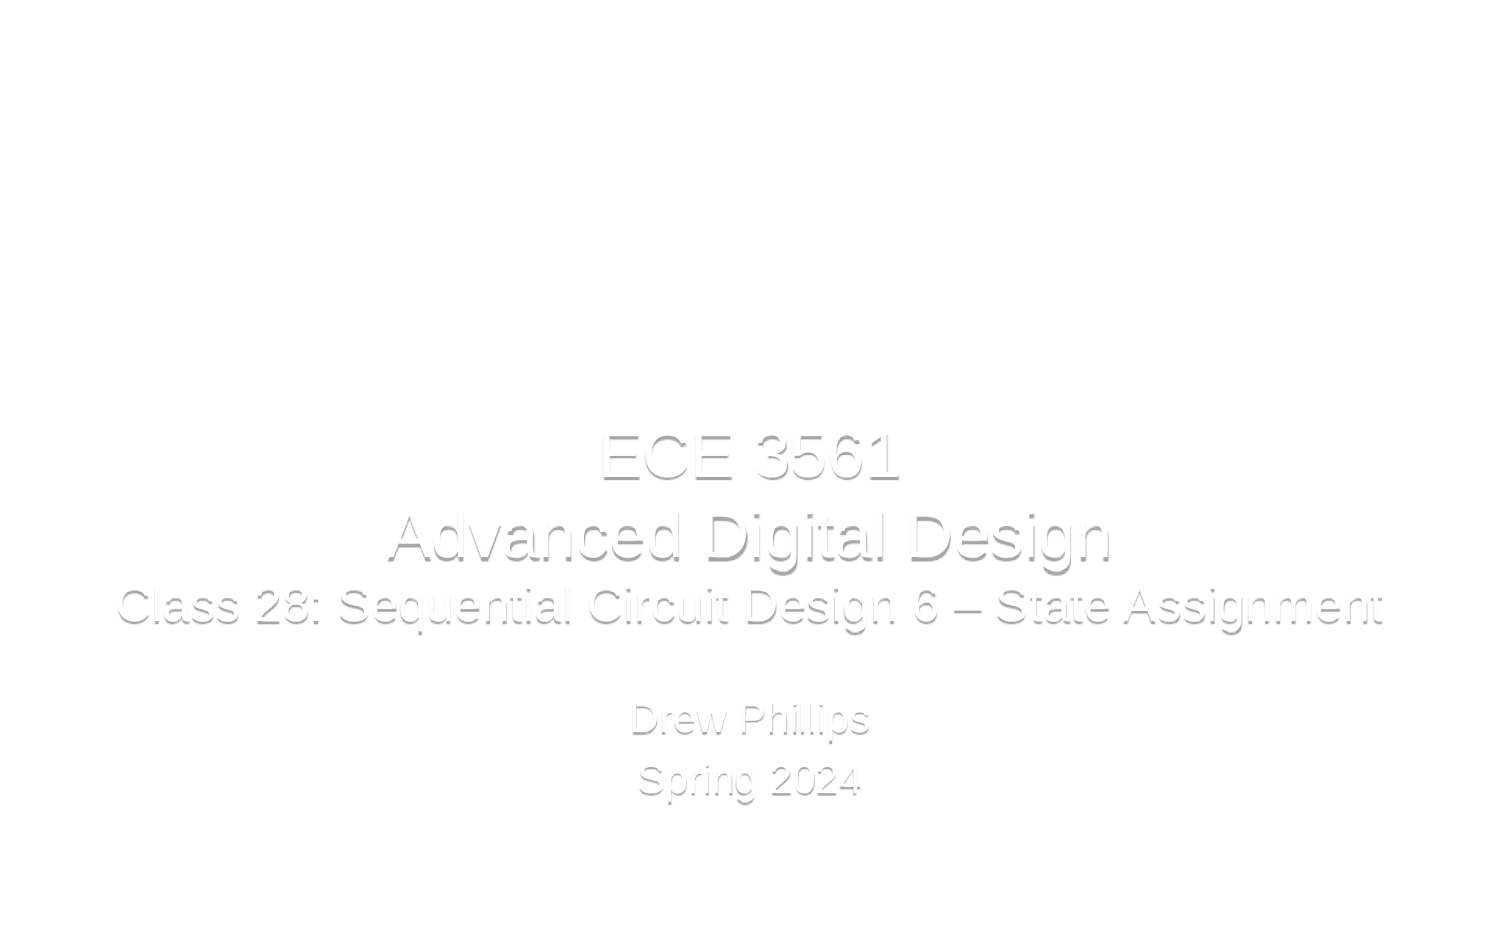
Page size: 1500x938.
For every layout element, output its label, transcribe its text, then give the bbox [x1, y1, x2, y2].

subtitle Drew Phillips Spring 2024 [225, 683, 1276, 811]
title ECE 3561 Advanced Digital Design Class 28: Sequential Circuit Design 6 – State Assignment [0, 403, 1500, 671]
